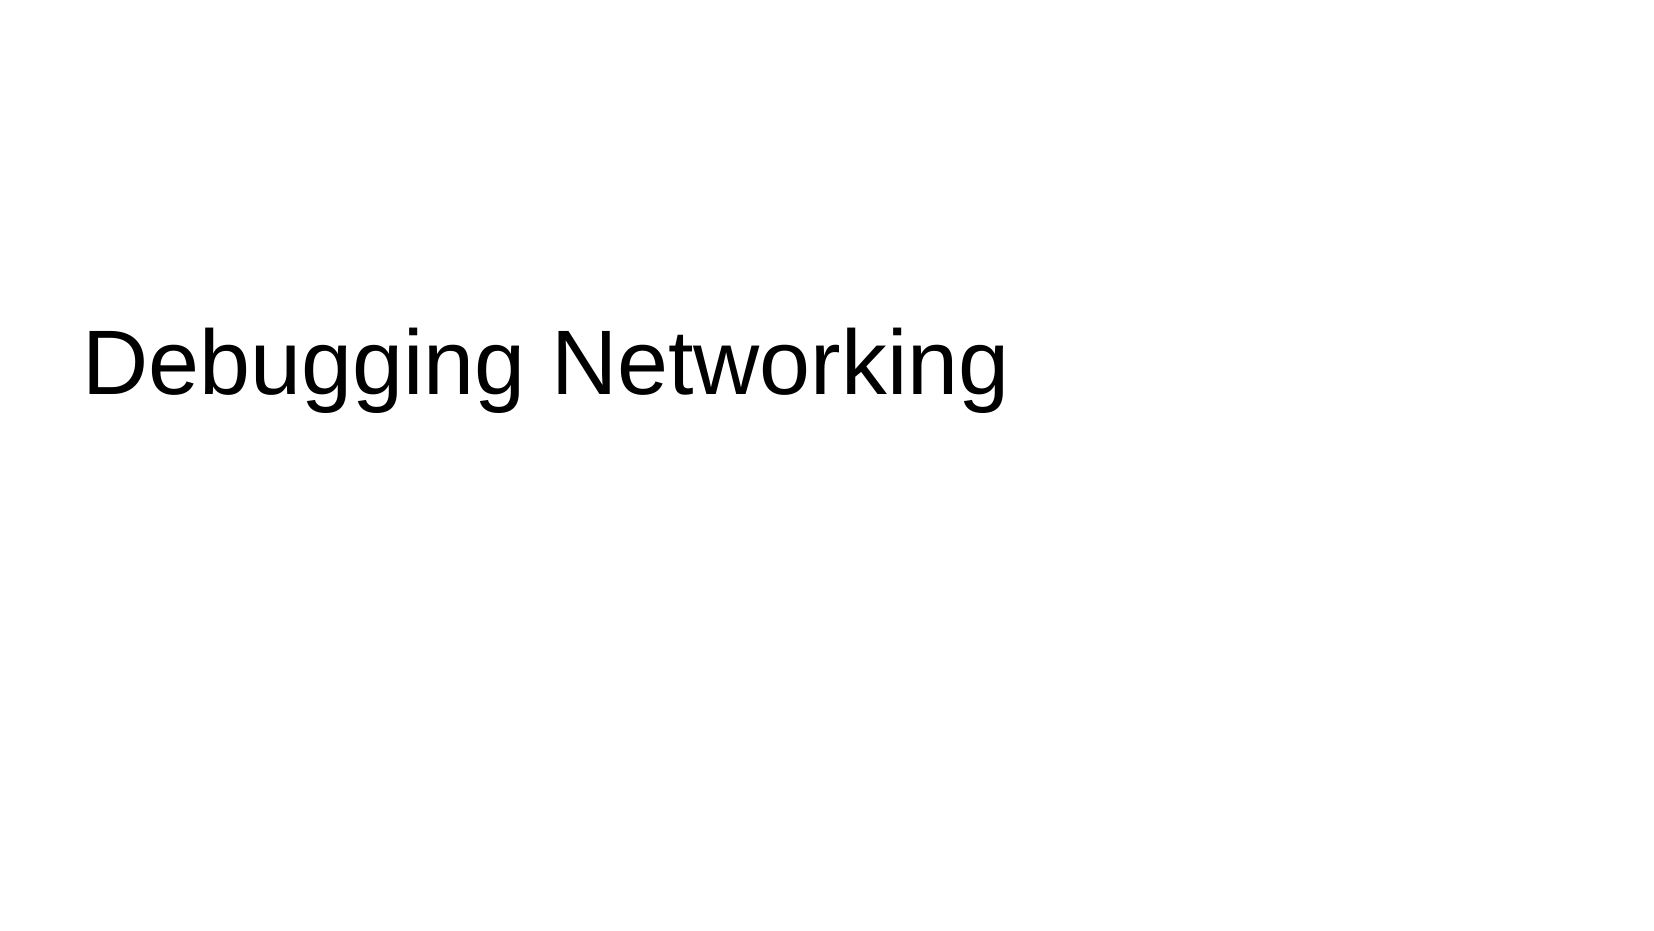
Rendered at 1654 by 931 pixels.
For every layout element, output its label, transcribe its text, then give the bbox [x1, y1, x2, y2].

title Debugging Networking [82, 285, 1571, 441]
